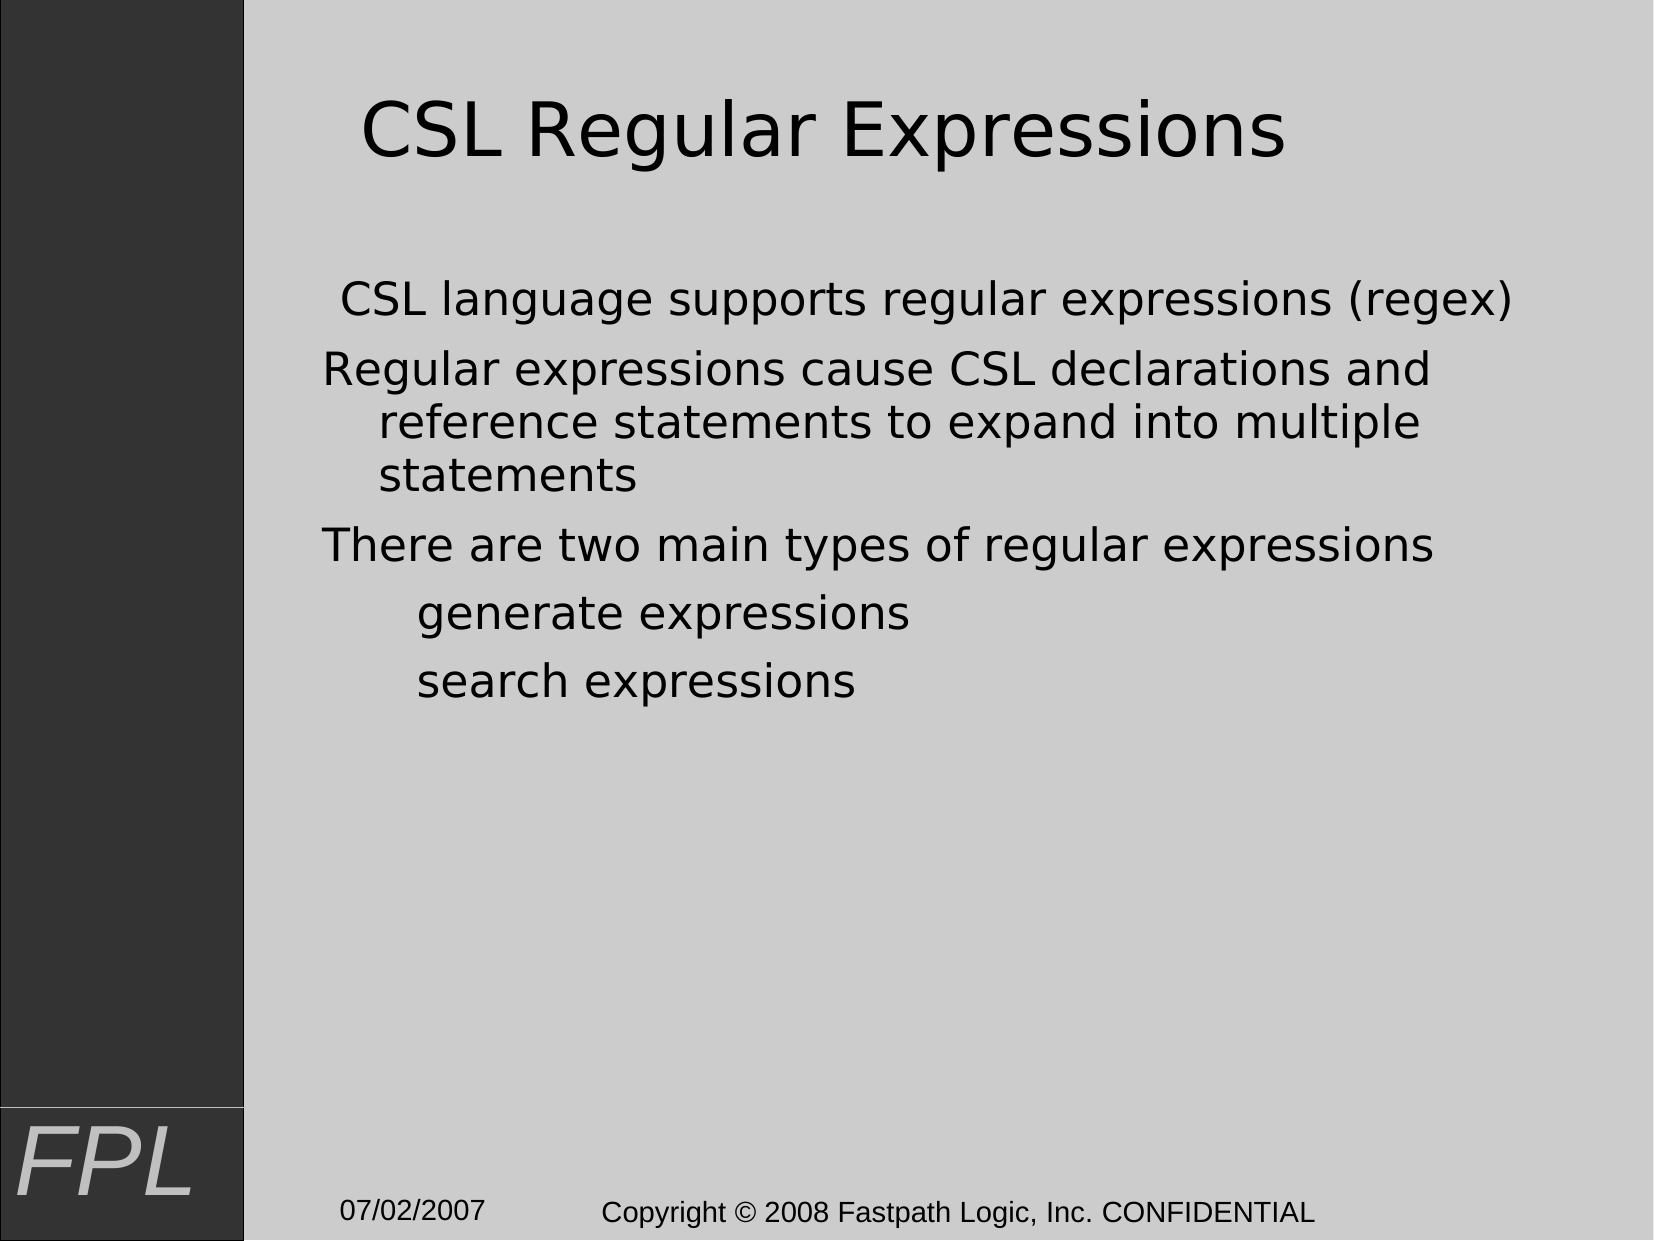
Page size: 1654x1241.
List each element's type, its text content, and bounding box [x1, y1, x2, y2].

list CSL language supports regular expressions (regex) Regular expressions cause CSL declarations and reference statements to expand into multiple statements There are two main types of regular expressions generate expressions search expressions [322, 272, 1635, 1179]
title CSL Regular Expressions [118, 48, 1531, 212]
